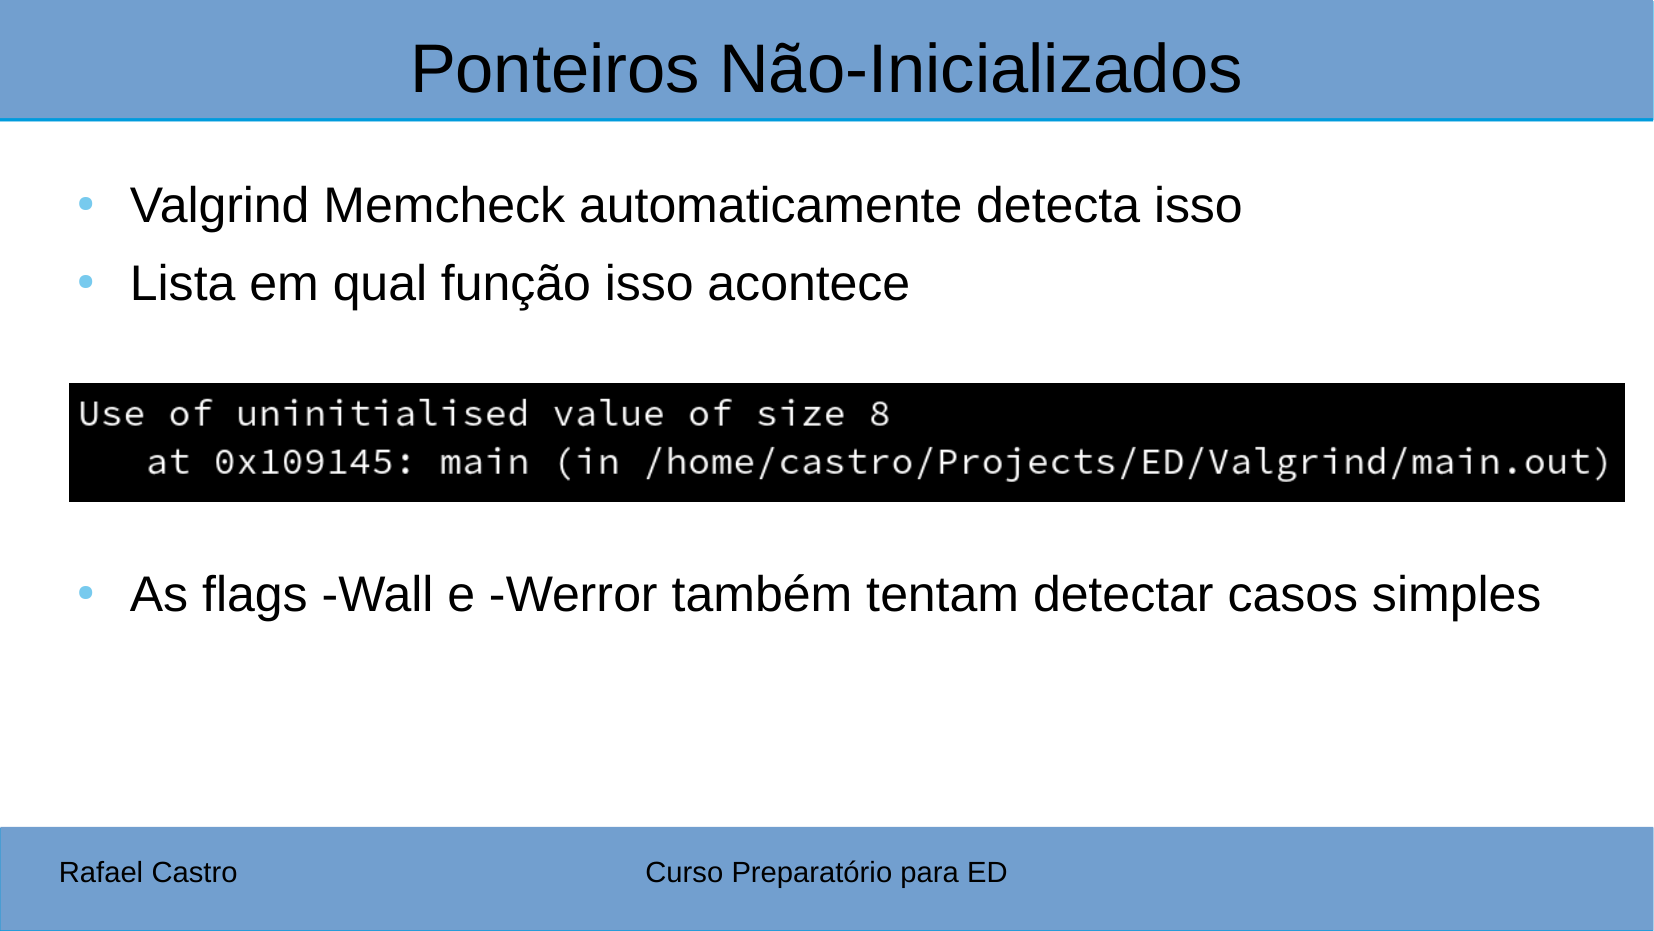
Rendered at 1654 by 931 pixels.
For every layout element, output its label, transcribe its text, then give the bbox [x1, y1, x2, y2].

title Ponteiros Não-Inicializados [59, 29, 1595, 108]
list Valgrind Memcheck automaticamente detecta isso Lista em qual função isso acontece As flags -Wall e -Werror também tentam detectar casos simples [59, 177, 1595, 768]
picture [69, 383, 1625, 502]
